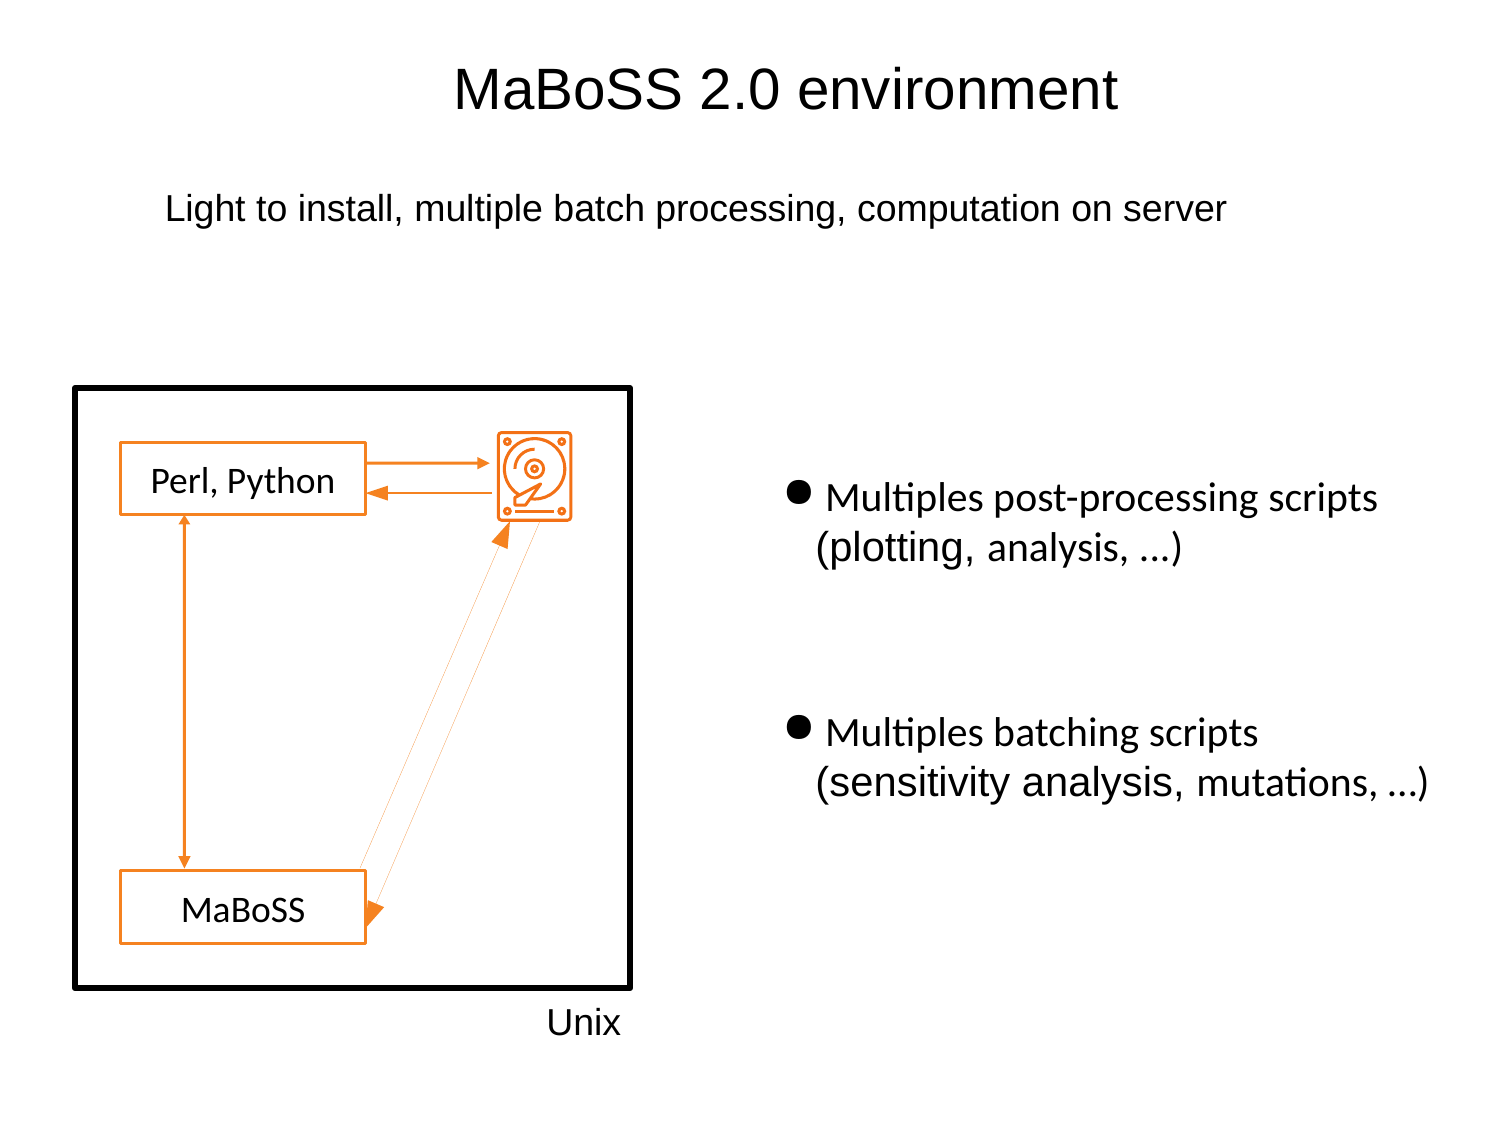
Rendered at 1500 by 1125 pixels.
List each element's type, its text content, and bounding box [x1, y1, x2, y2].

text_box Light to install, multiple batch processing, computation on server [150, 180, 1243, 237]
text_box MaBoSS [120, 870, 366, 944]
text_box Multiples post-processing scripts (plotting, analysis, ...) Multiples batching scripts (sensitivity analysis, mutations, …) [767, 142, 1476, 1004]
picture [489, 430, 580, 522]
text_box MaBoSS 2.0 environment [356, 49, 1216, 130]
text_box Perl, Python [120, 442, 366, 515]
text_box Unix [531, 994, 637, 1052]
